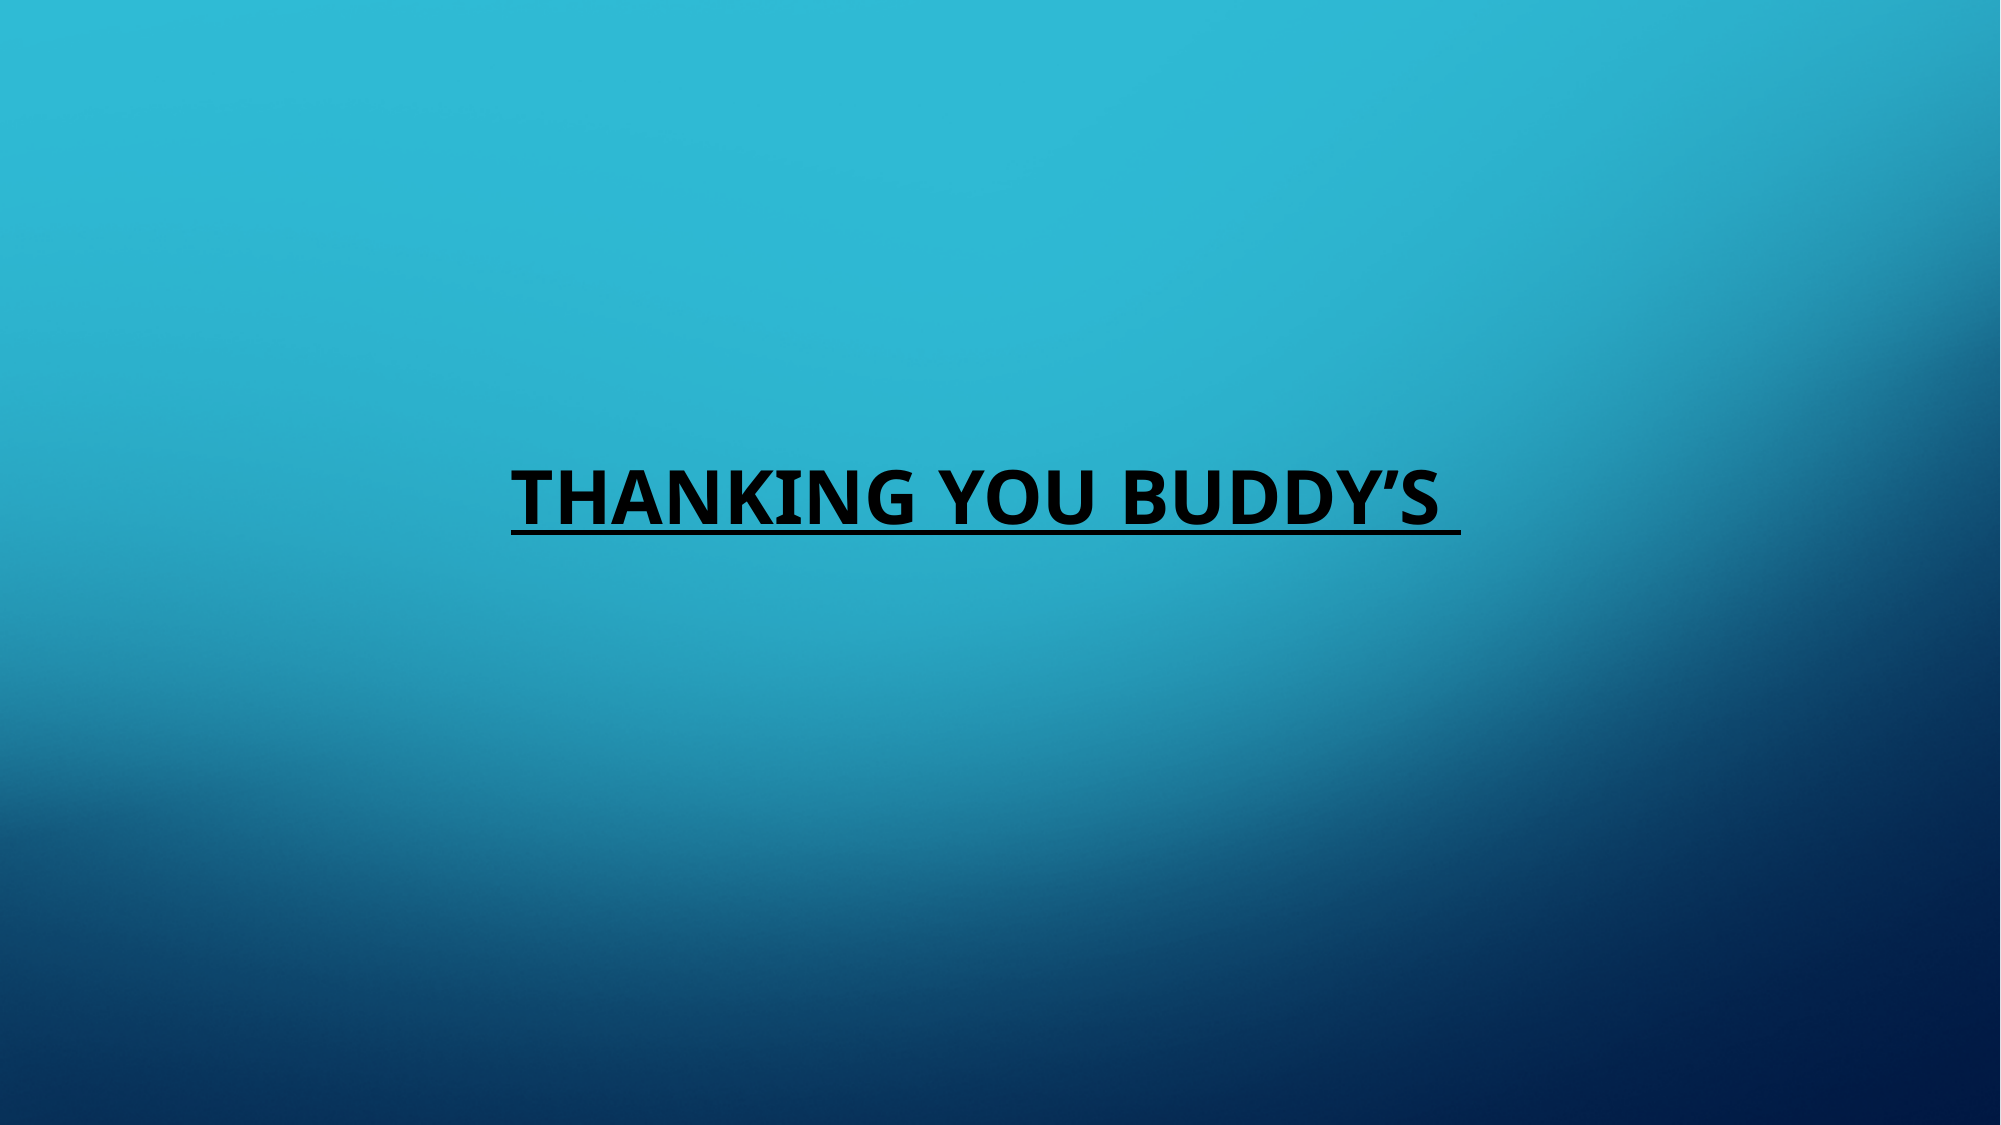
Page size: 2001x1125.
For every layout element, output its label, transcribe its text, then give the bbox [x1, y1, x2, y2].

title Thanking you buddy’s [495, 378, 2000, 622]
